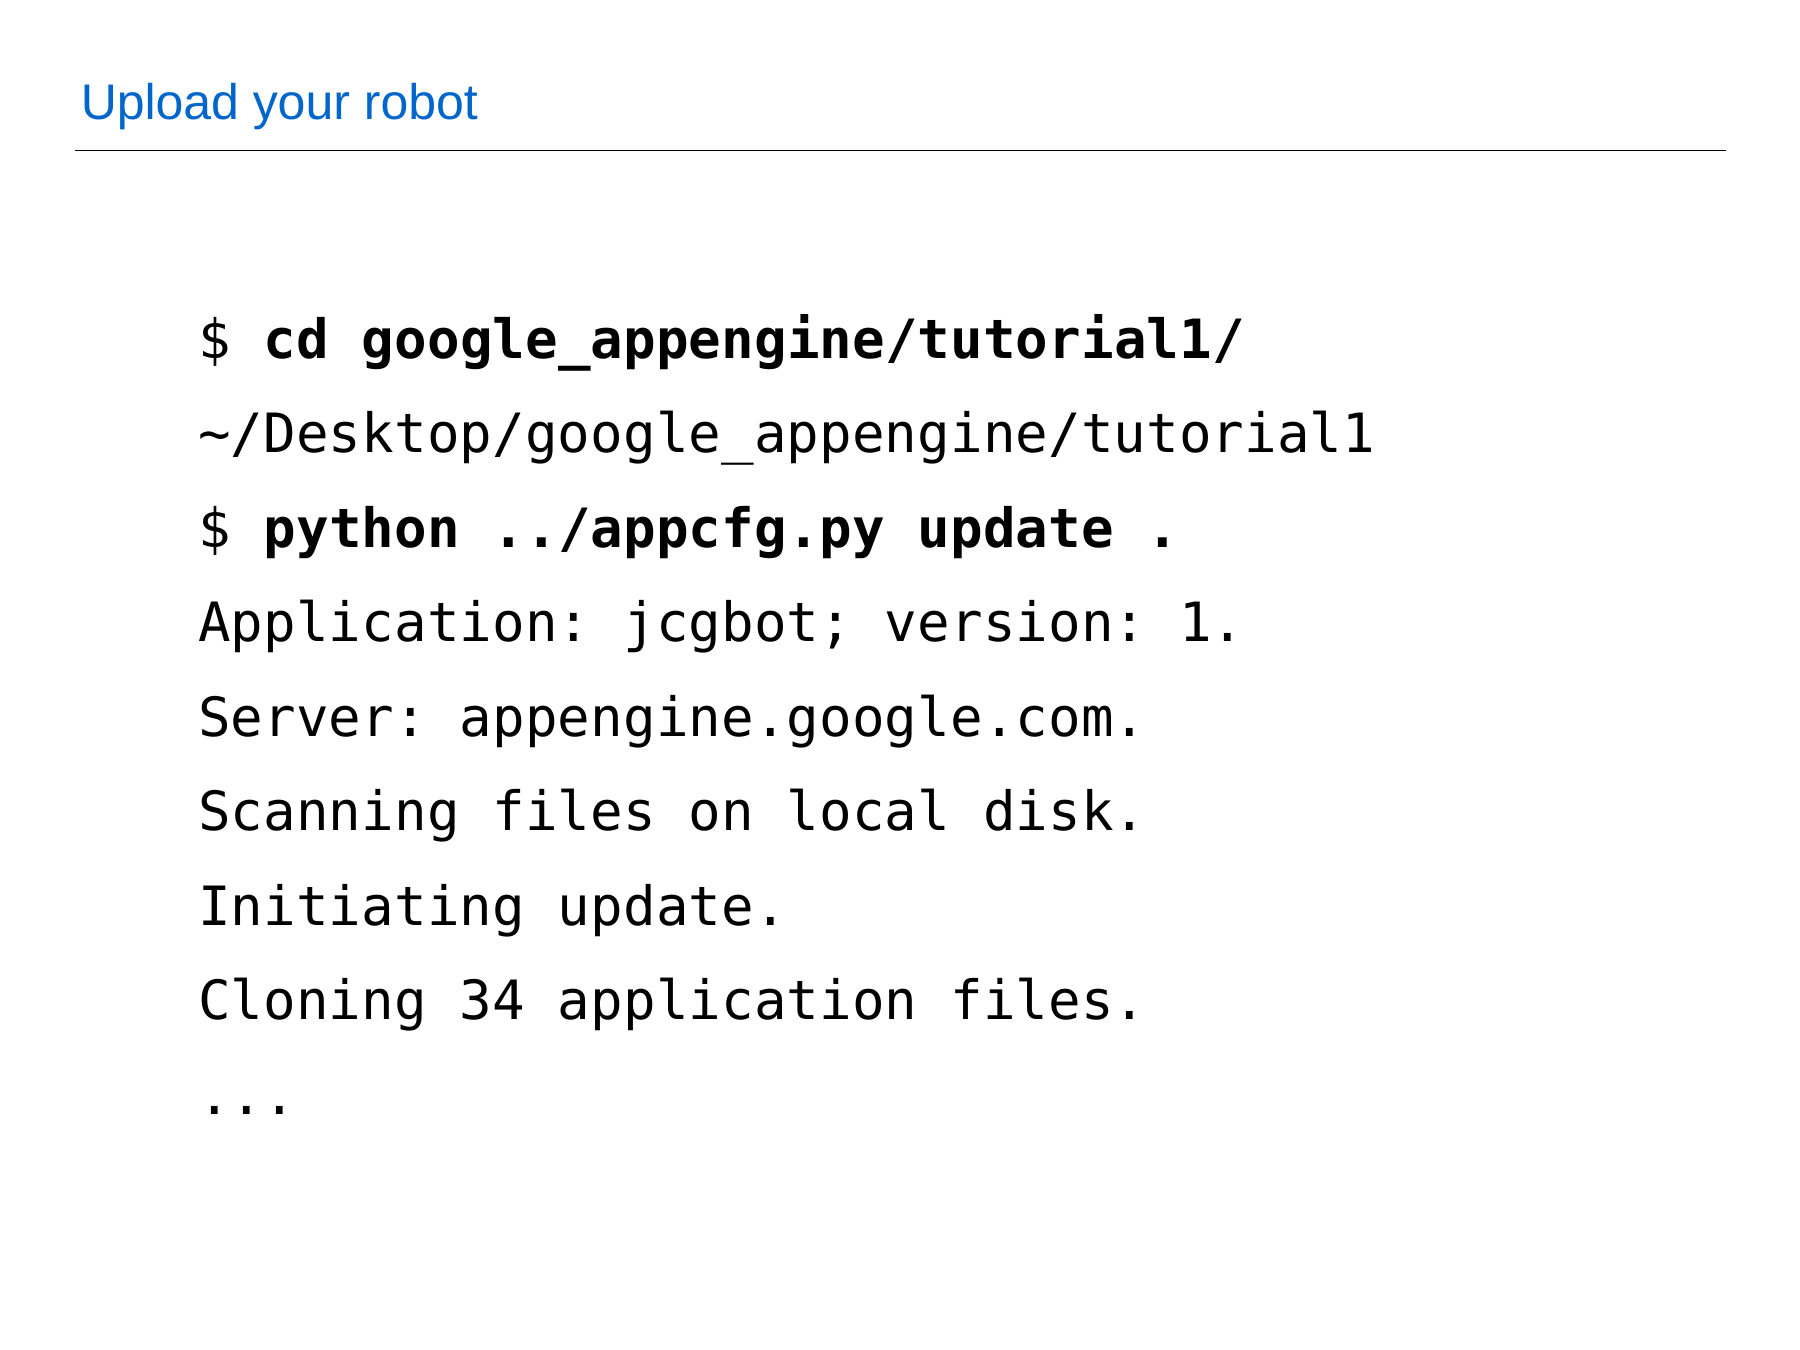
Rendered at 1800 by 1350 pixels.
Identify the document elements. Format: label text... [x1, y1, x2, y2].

text_box $ cd google_appengine/tutorial1/ ~/Desktop/google_appengine/tutorial1 $ python ../appcfg.py update . Application: jcgbot; version: 1. Server: appengine.google.com. Scanning files on local disk. Initiating update. Cloning 34 application files. ... [183, 269, 1800, 1293]
title Upload your robot [80, 59, 1701, 150]
